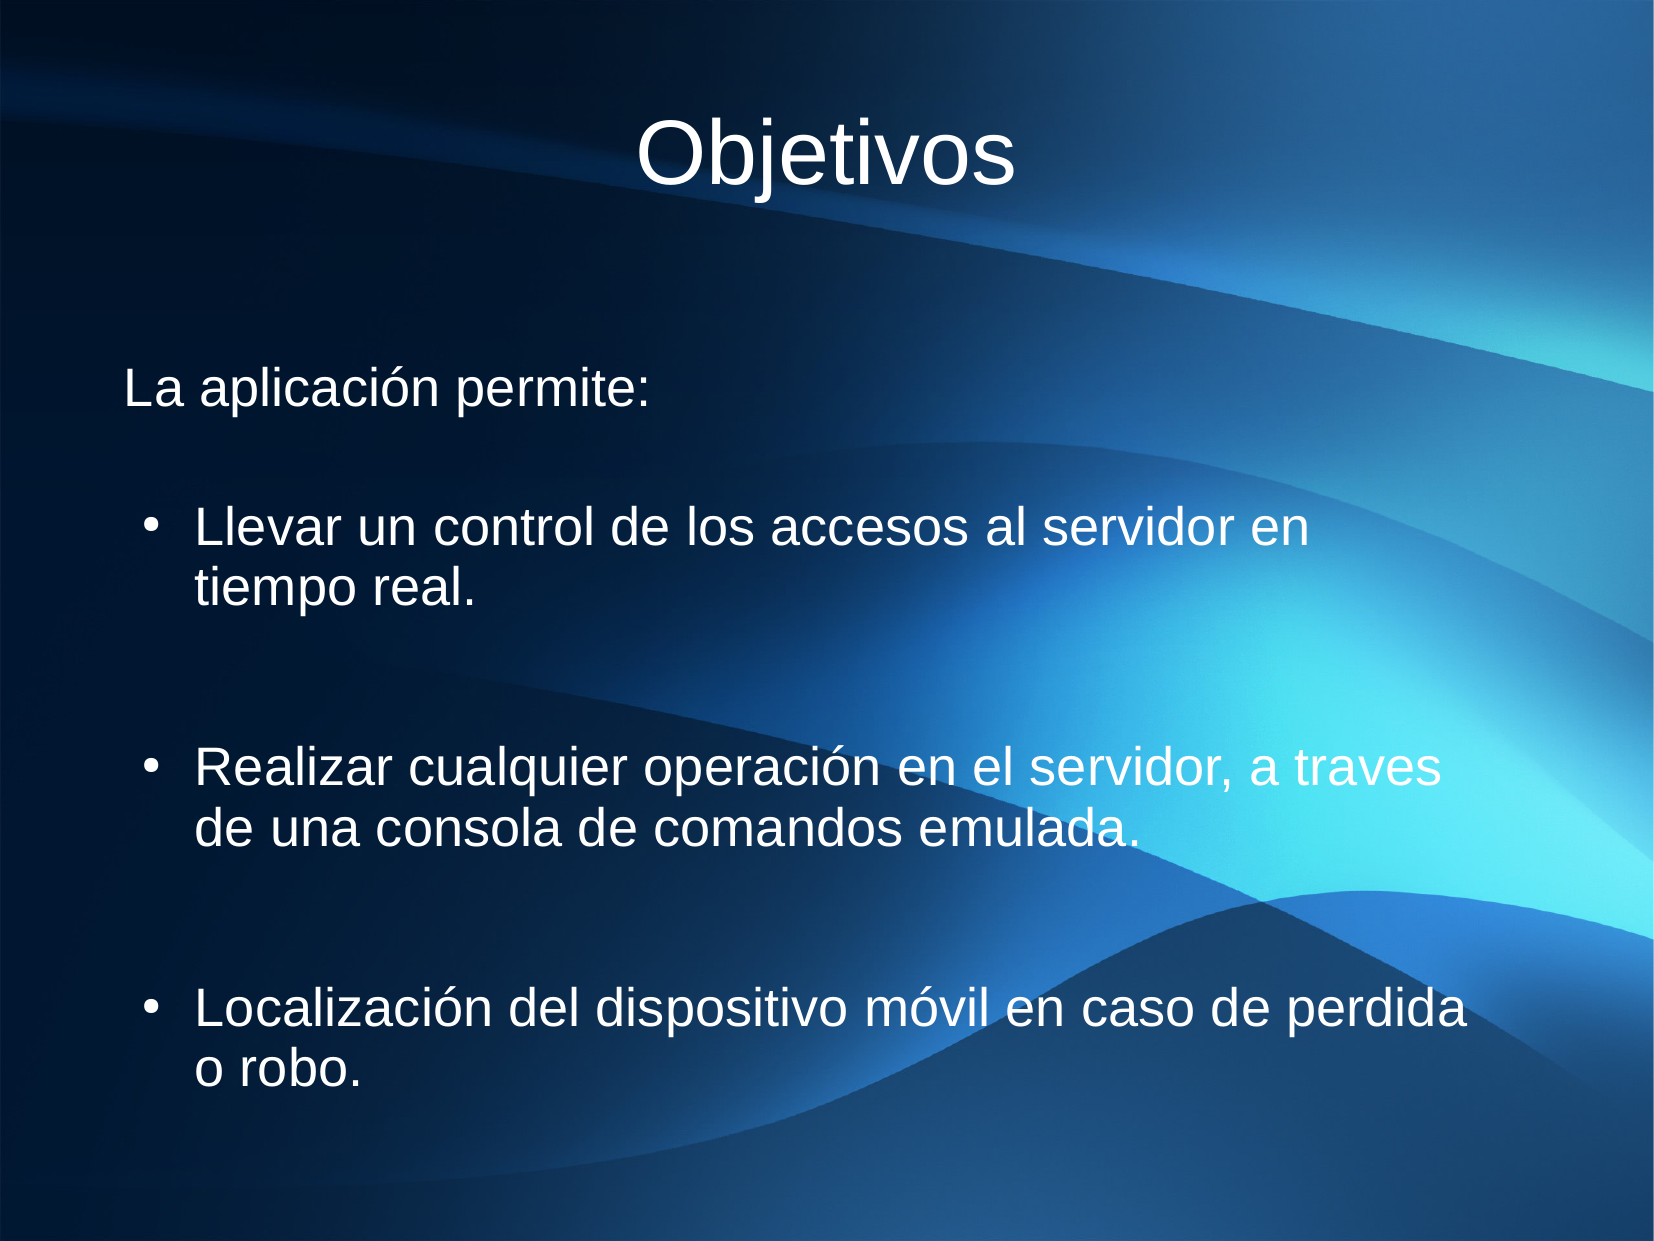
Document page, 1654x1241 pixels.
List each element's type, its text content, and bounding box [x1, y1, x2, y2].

list La aplicación permite: Llevar un control de los accesos al servidor en tiempo real. Realizar cualquier operación en el servidor, a traves de una consola de comandos emulada. Localización del dispositivo móvil en caso de perdida o robo. [124, 357, 1483, 1099]
picture [0, 0, 1654, 1241]
title Objetivos [82, 49, 1571, 257]
